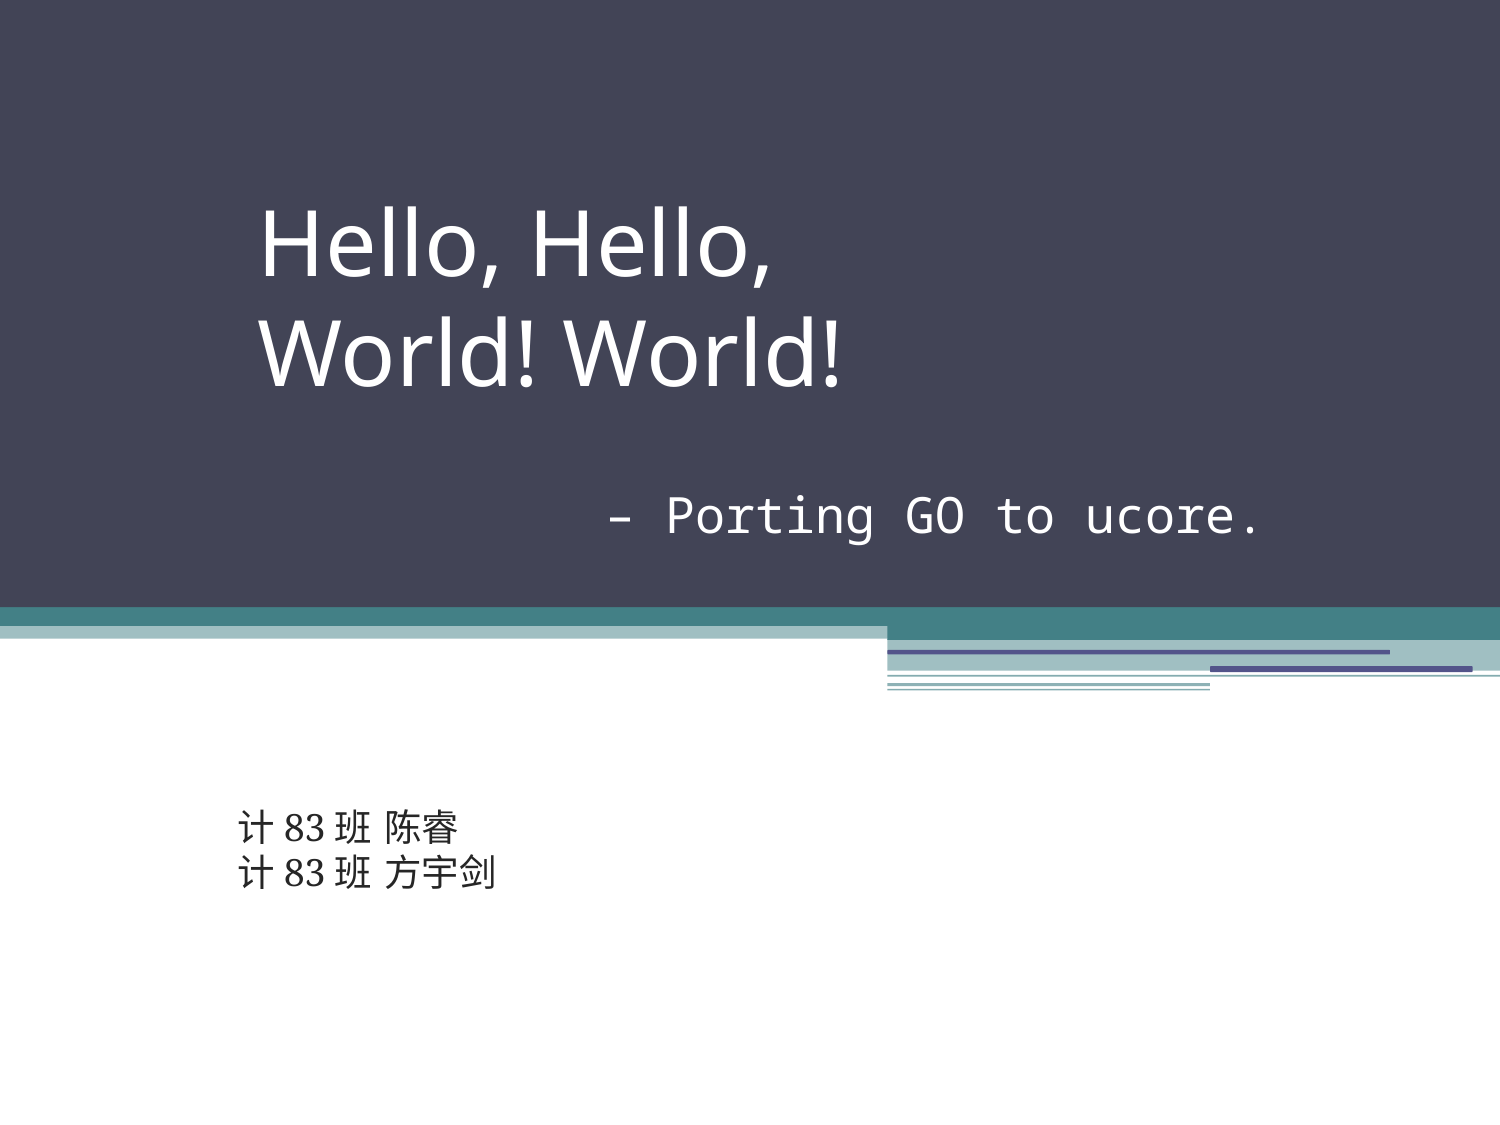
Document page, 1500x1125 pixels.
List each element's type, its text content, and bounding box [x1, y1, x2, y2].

text_box 计83班 陈睿 计83班 方宇剑 [222, 796, 586, 902]
text_box – Porting GO to ucore. [590, 472, 1418, 546]
text_box Hello, Hello, World! World! [242, 177, 1063, 412]
